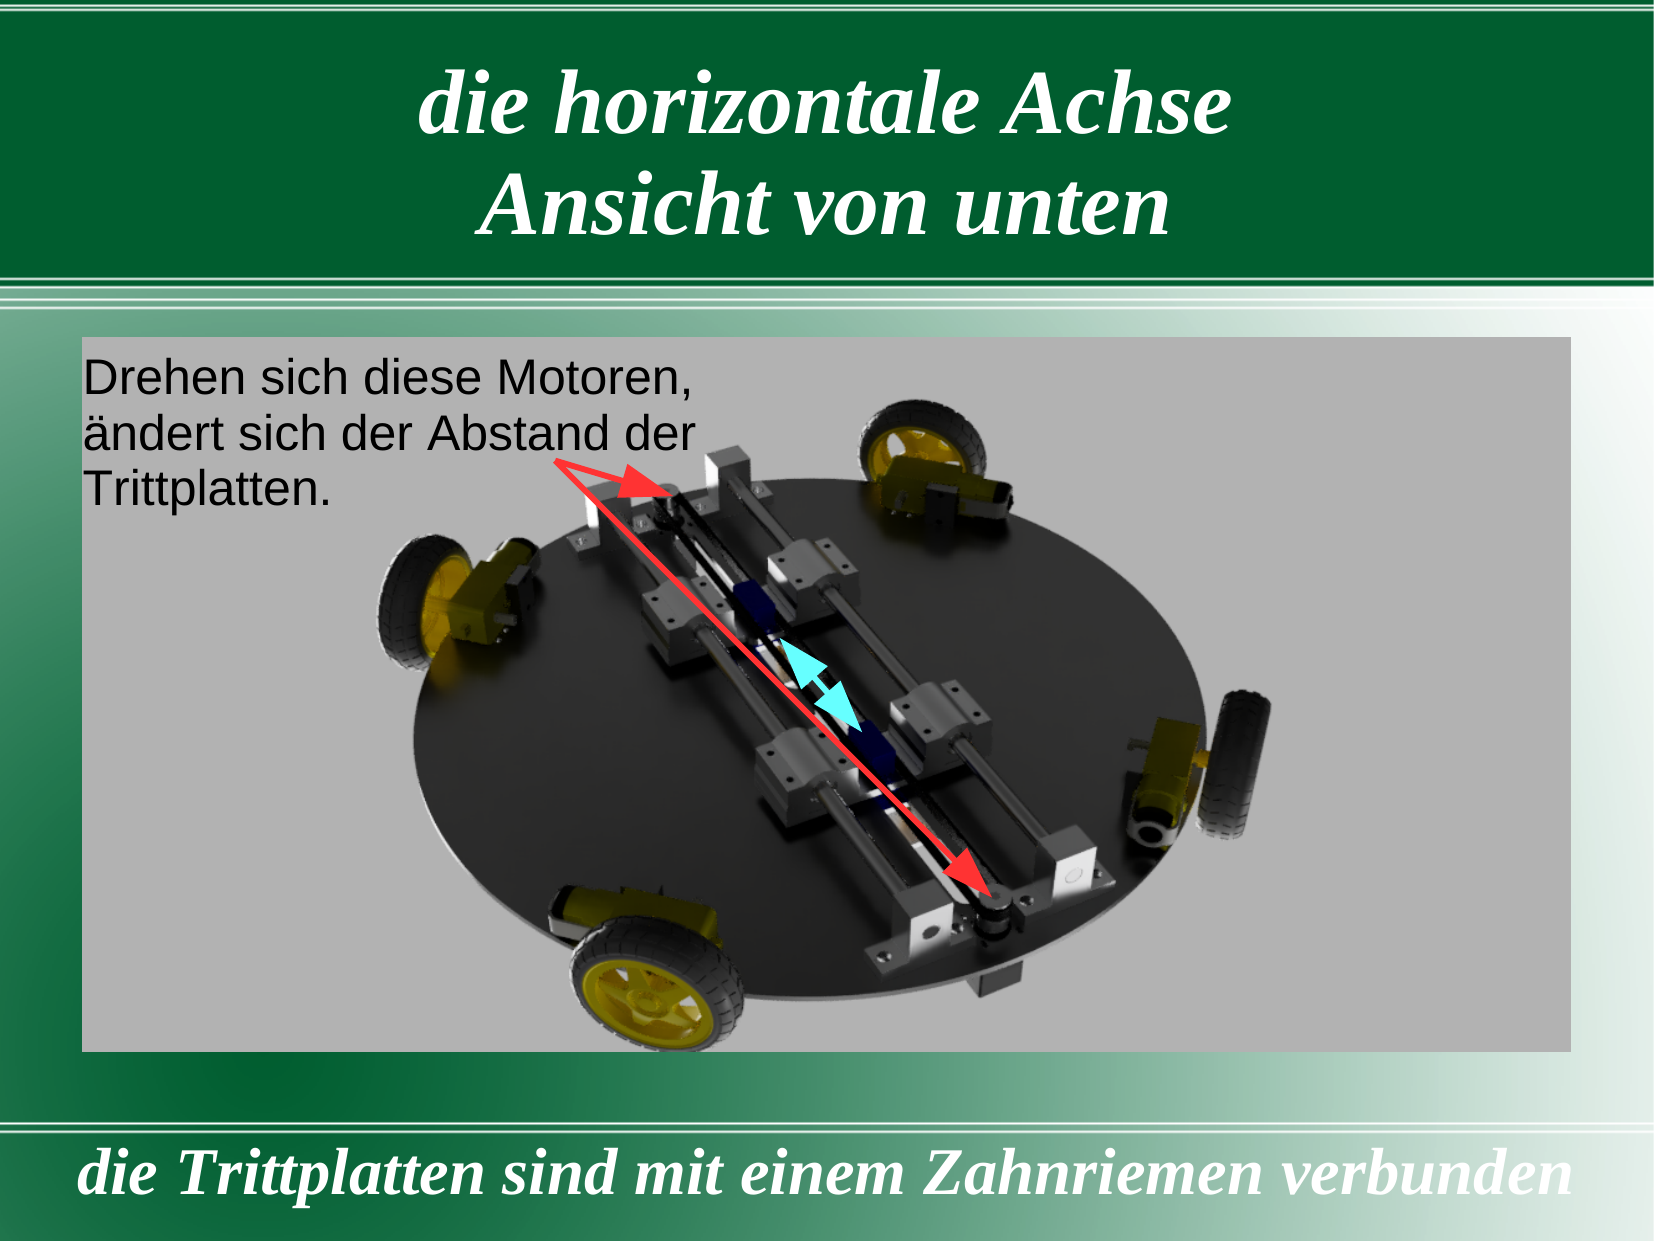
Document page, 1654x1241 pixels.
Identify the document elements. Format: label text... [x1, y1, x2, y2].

title die Trittplatten sind mit einem Zahnriemen verbunden [11, 1068, 1642, 1241]
picture [0, 0, 1654, 1241]
text_box Drehen sich diese Motoren, ändert sich der Abstand der Trittplatten. [82, 349, 712, 517]
title die horizontale Achse Ansicht von unten [82, 49, 1571, 257]
